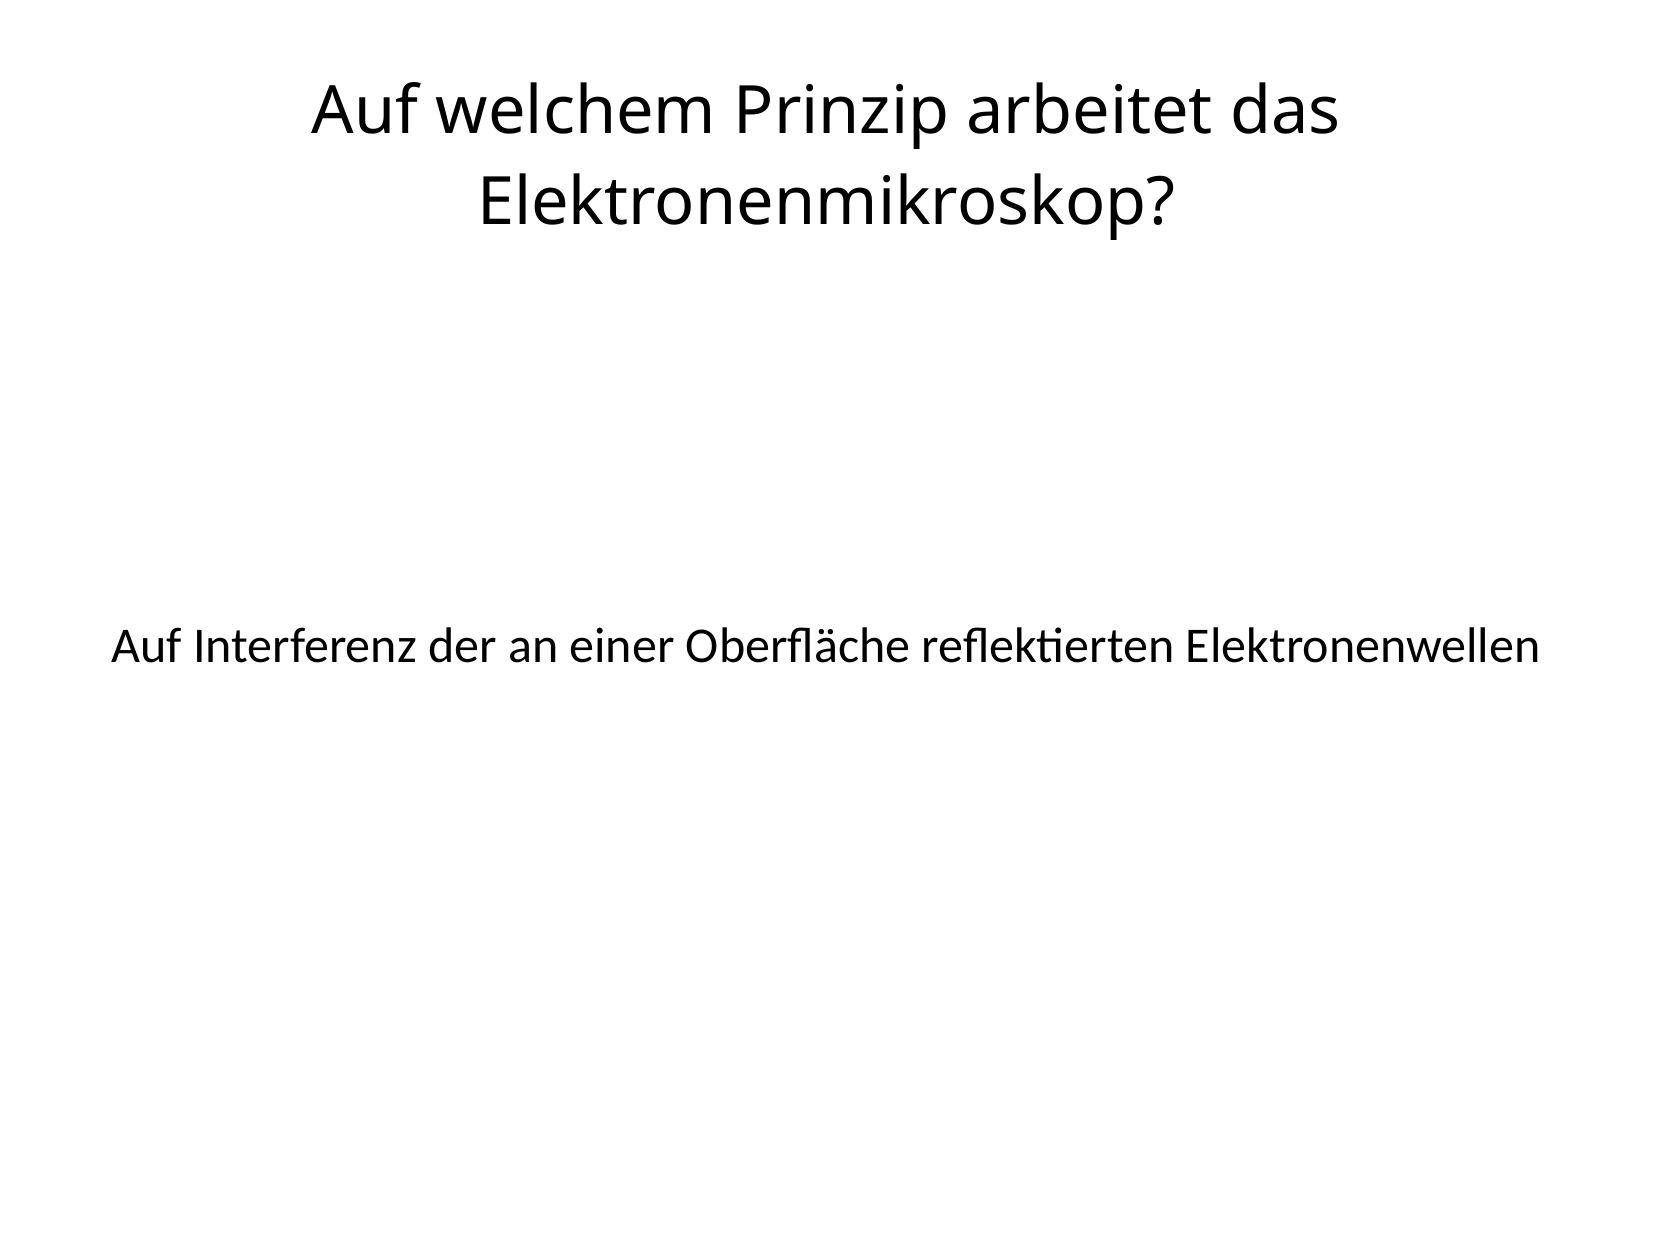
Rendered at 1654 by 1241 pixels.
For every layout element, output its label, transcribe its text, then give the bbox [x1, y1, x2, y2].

subtitle Auf Interferenz der an einer Oberfläche reflektierten Elektronenwellen [82, 290, 1571, 1010]
title Auf welchem Prinzip arbeitet das Elektronenmikroskop? [82, 49, 1571, 257]
